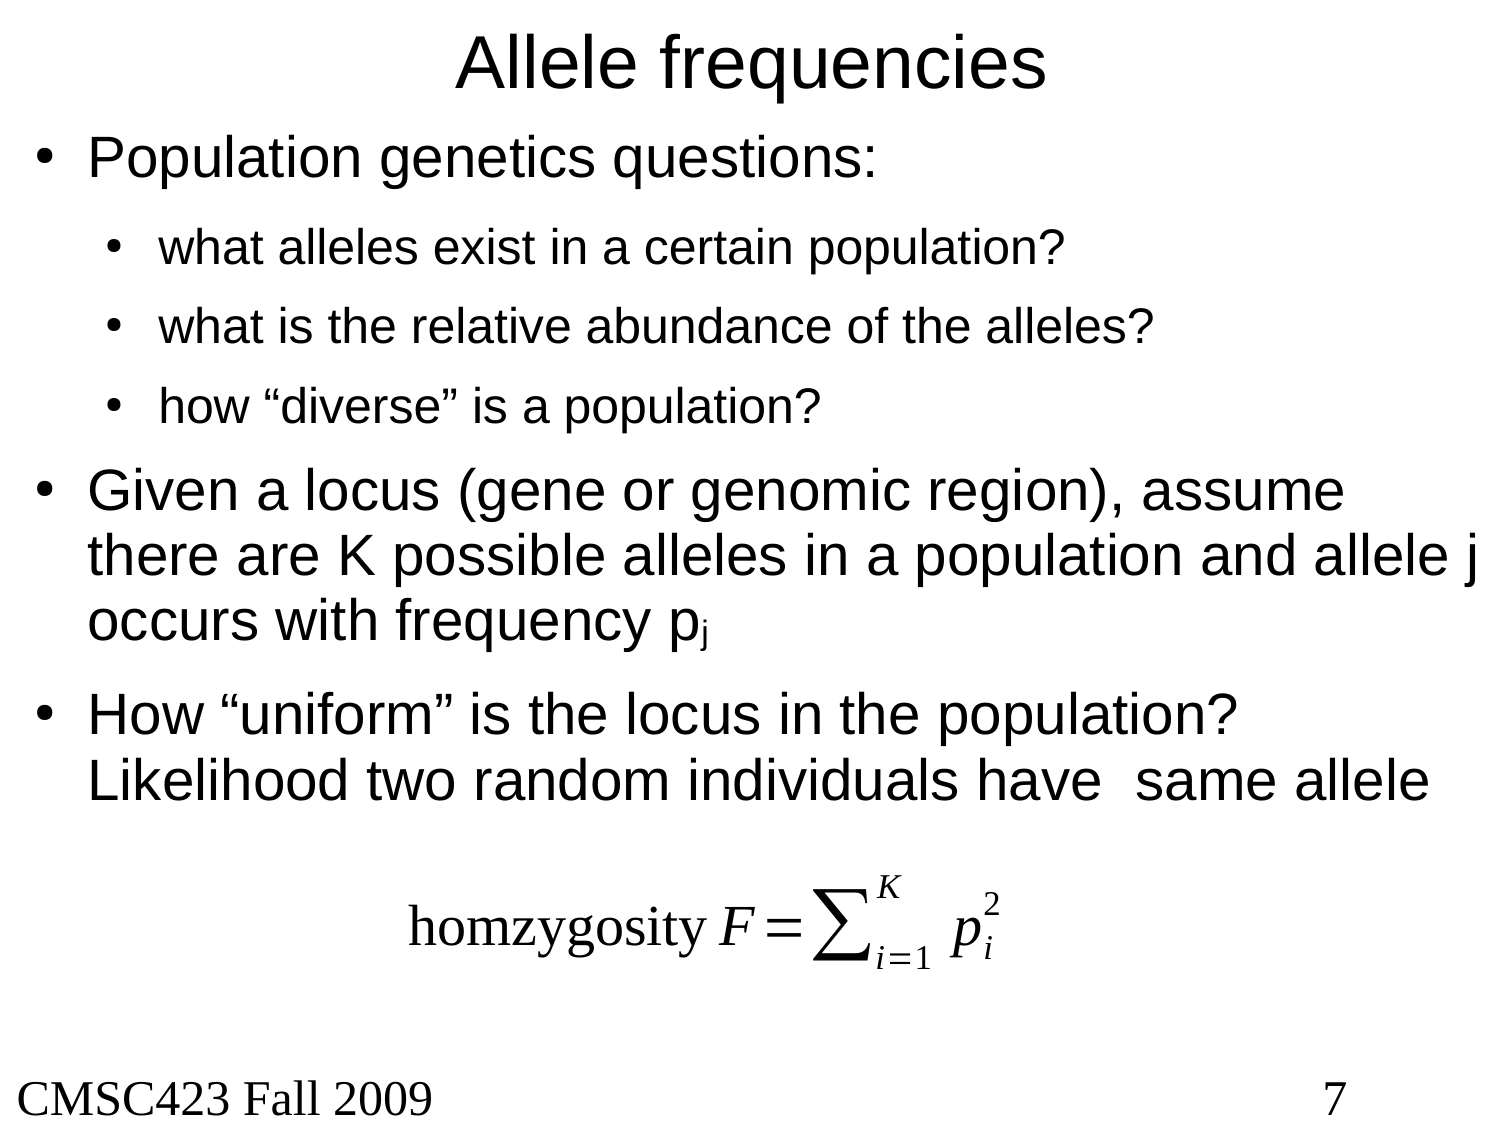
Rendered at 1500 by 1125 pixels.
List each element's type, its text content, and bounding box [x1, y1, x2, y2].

title Allele frequencies [19, 9, 1485, 116]
chart [398, 866, 1008, 978]
list Population genetics questions: what alleles exist in a certain population? what is the relative abundance of the alleles? how “diverse” is a population? Given a locus (gene or genomic region), assume there are K possible alleles in a population and allele j occurs with frequency pj How “uniform” is the locus in the population? Likelihood two random individuals have same allele [16, 124, 1485, 1057]
